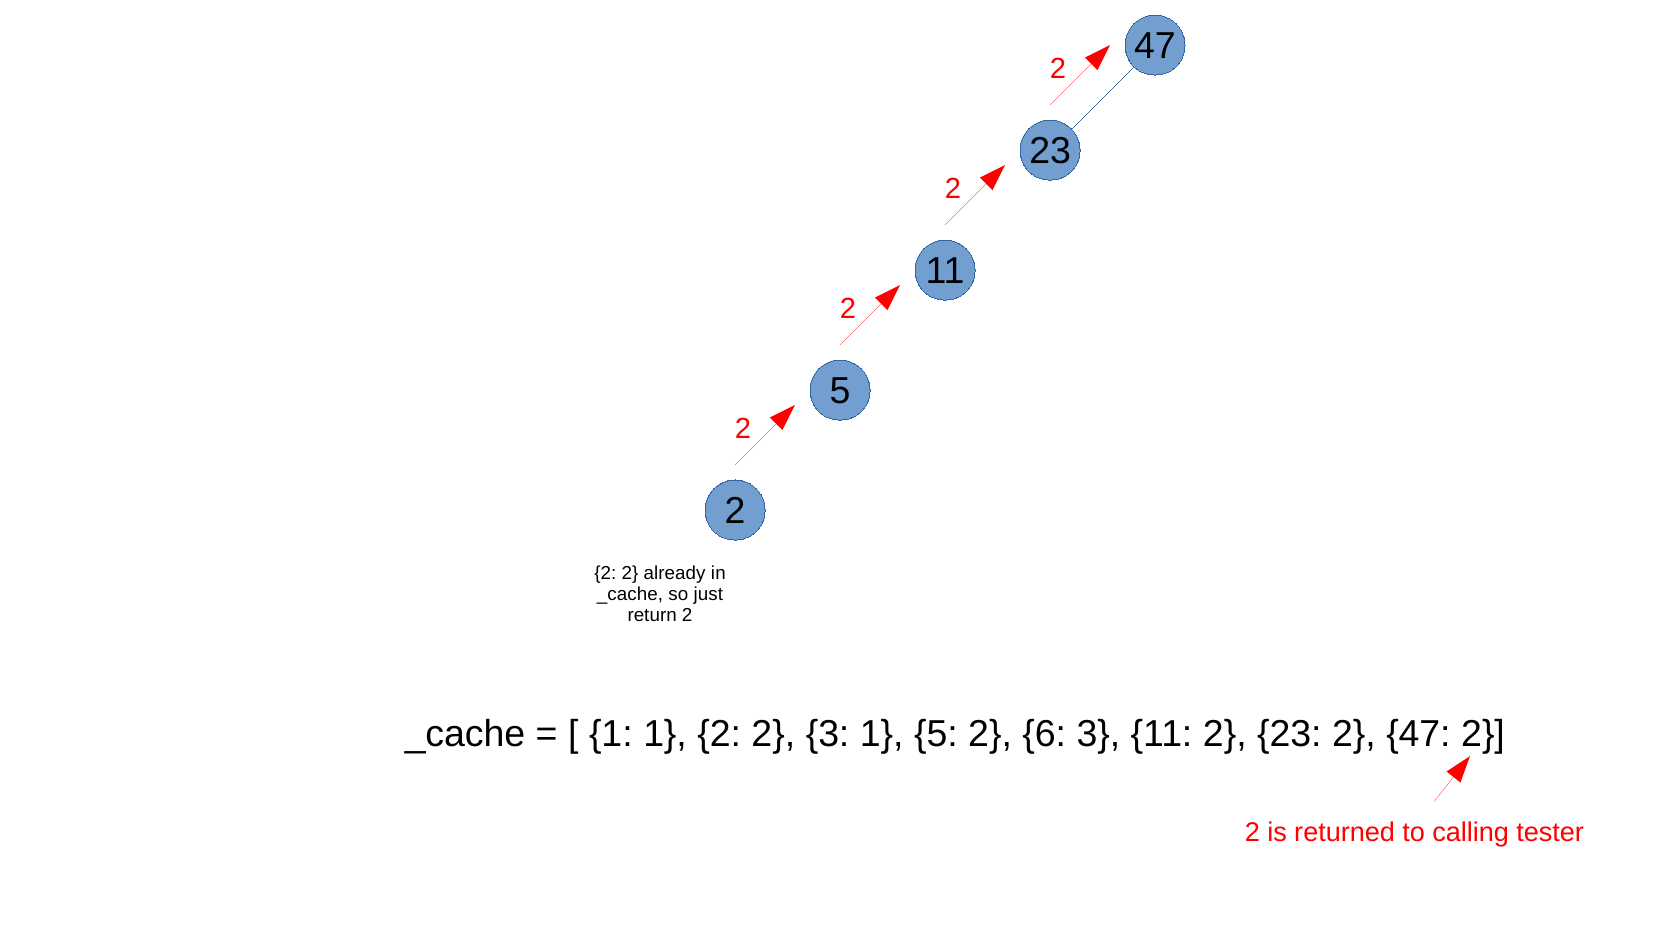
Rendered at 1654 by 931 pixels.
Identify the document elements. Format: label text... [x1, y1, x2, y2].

text_box 2 is returned to calling tester [1230, 809, 1606, 856]
text_box _cache = [ {1: 1}, {2: 2}, {3: 1}, {5: 2}, {6: 3}, {11: 2}, {23: 2}, {47: 2}] [390, 705, 1531, 804]
text_box 2 [825, 285, 876, 357]
text_box 2 [720, 404, 771, 477]
text_box 23 [1020, 120, 1081, 181]
text_box 5 [810, 360, 871, 421]
text_box 47 [1125, 15, 1186, 76]
text_box 11 [915, 240, 976, 301]
text_box 2 [705, 480, 766, 541]
text_box 2 [1035, 45, 1086, 117]
text_box 2 [930, 165, 981, 237]
text_box {2: 2} already in _cache, so just return 2 [570, 555, 751, 705]
